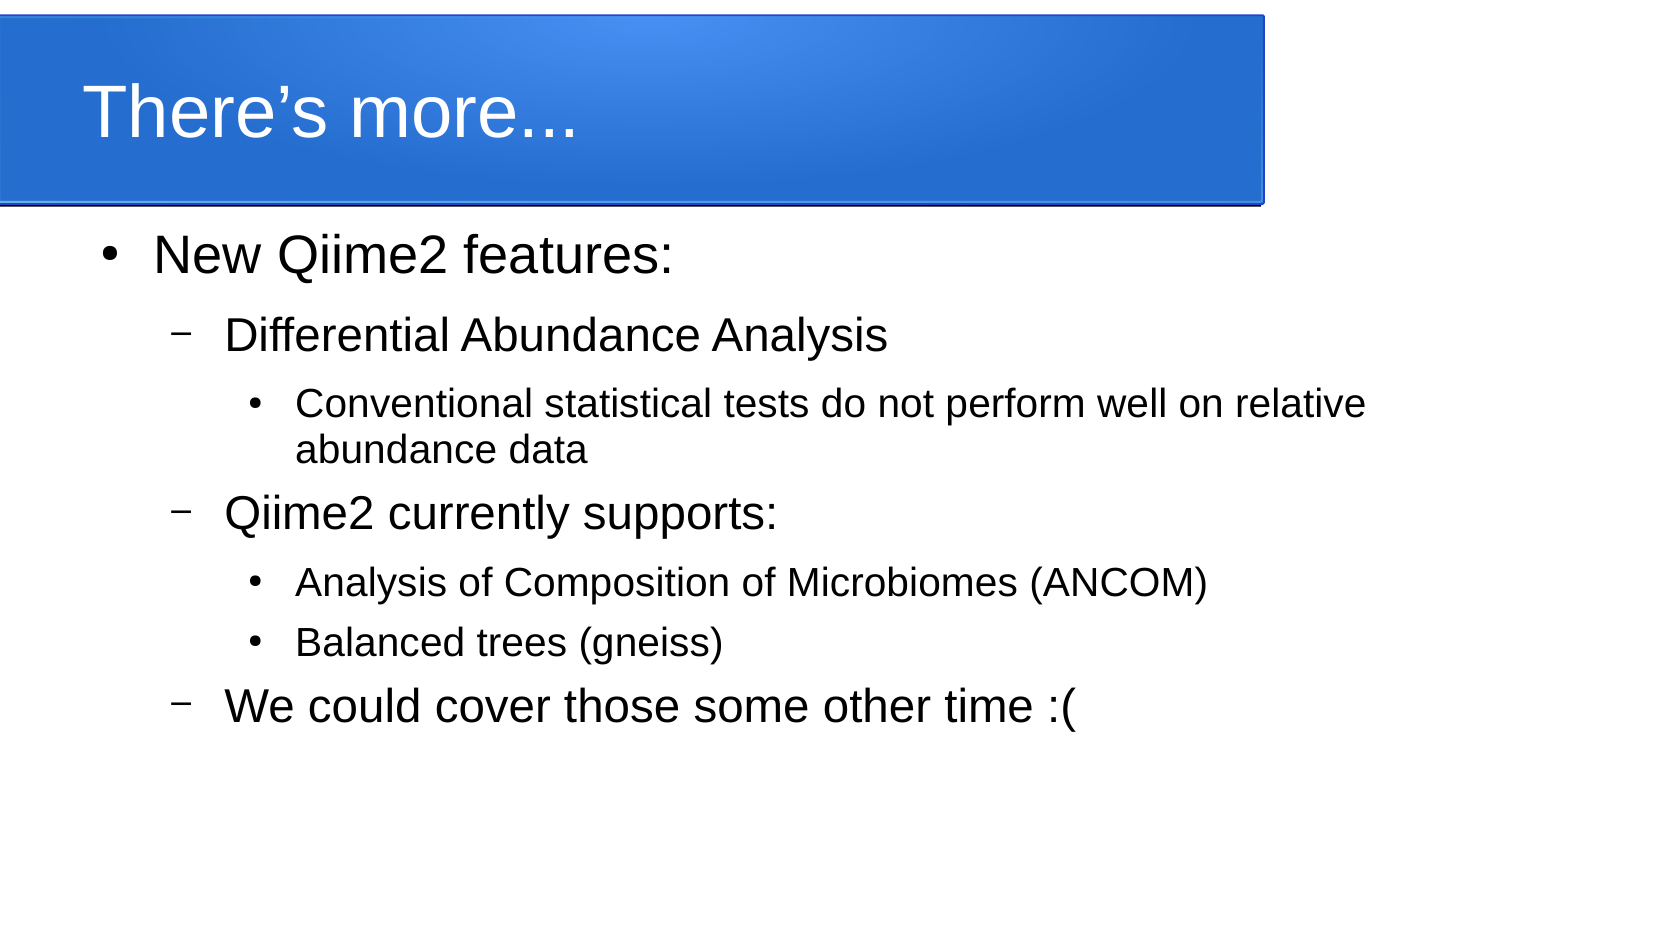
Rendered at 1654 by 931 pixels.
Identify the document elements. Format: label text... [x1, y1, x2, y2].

title There’s more... [82, 35, 1235, 189]
list New Qiime2 features: Differential Abundance Analysis Conventional statistical tests do not perform well on relative abundance data Qiime2 currently supports: Analysis of Composition of Microbiomes (ANCOM) Balanced trees (gneiss) We could cover those some other time :( [82, 224, 1571, 764]
